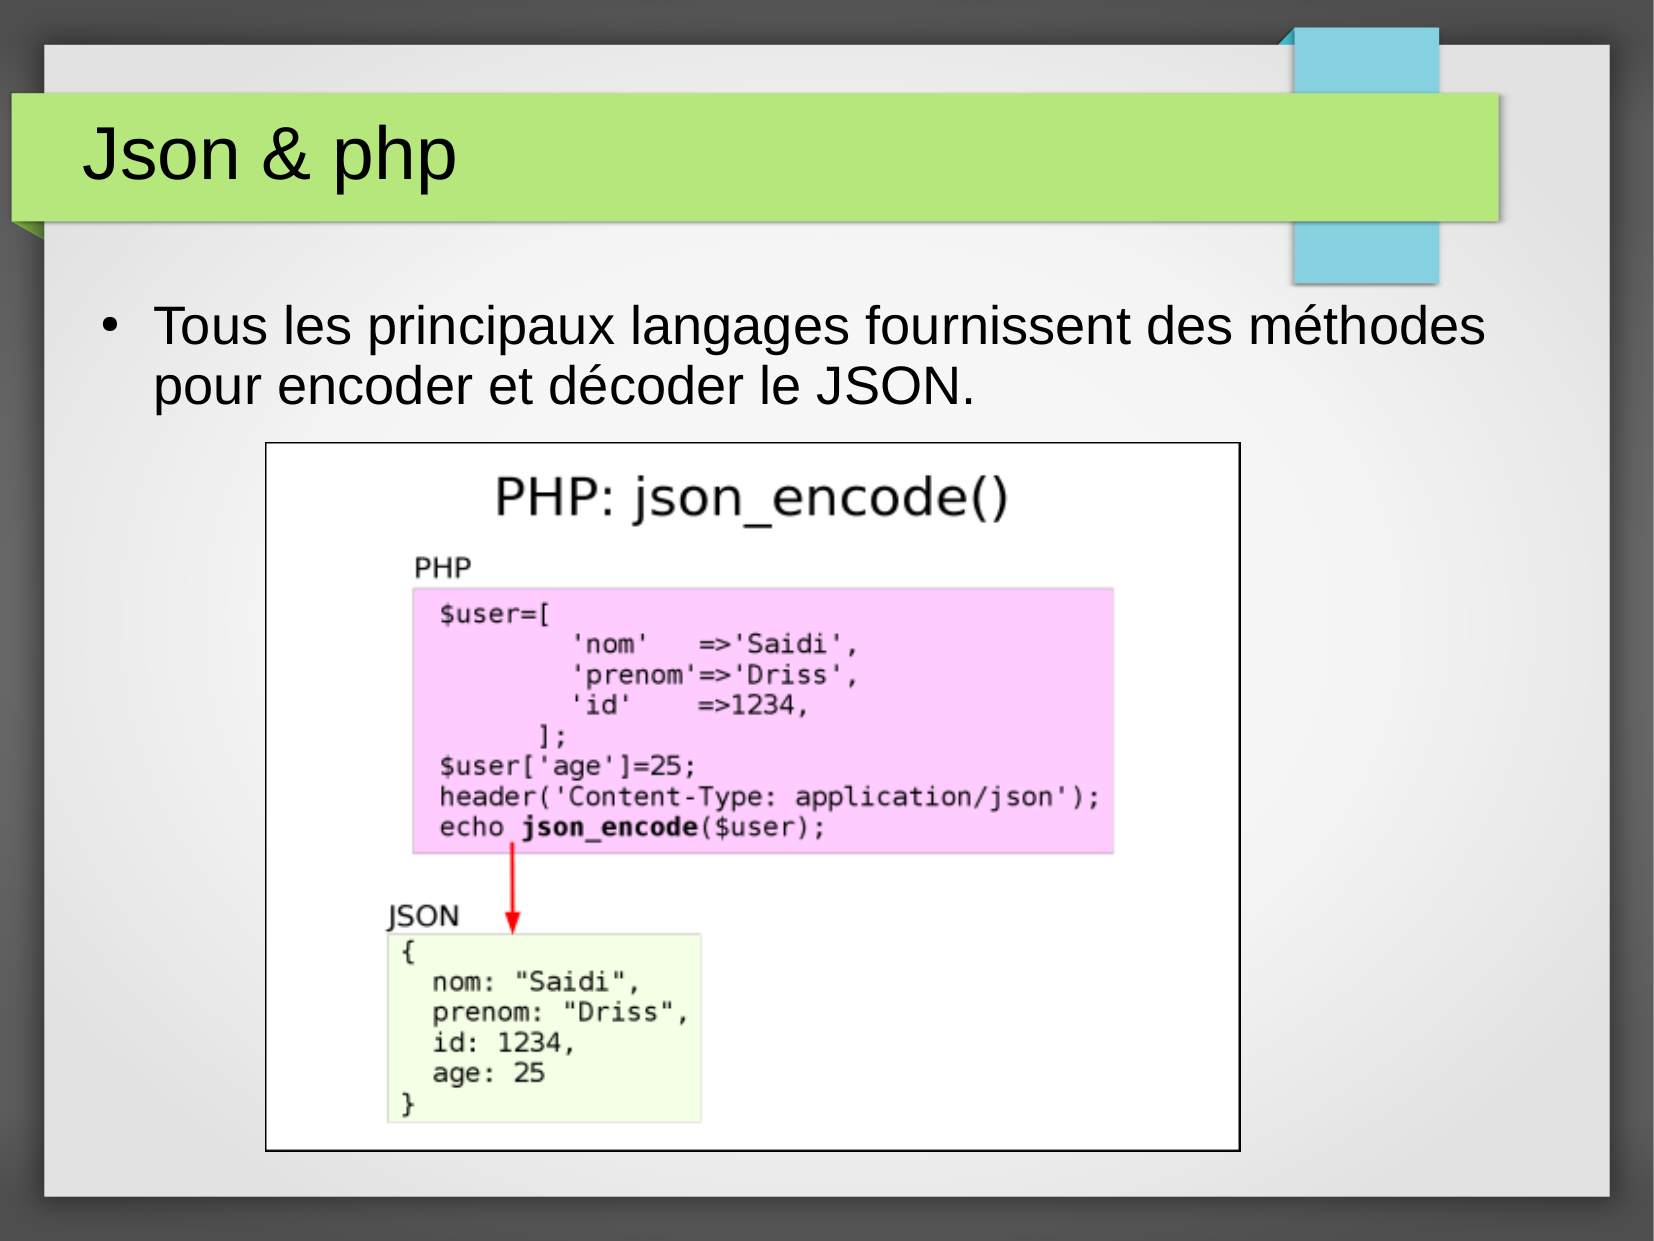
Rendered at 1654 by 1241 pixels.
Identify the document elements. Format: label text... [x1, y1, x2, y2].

picture [0, 0, 1654, 1241]
list Tous les principaux langages fournissent des méthodes pour encoder et décoder le JSON. [82, 295, 1571, 1015]
title Json & php [82, 94, 1264, 213]
